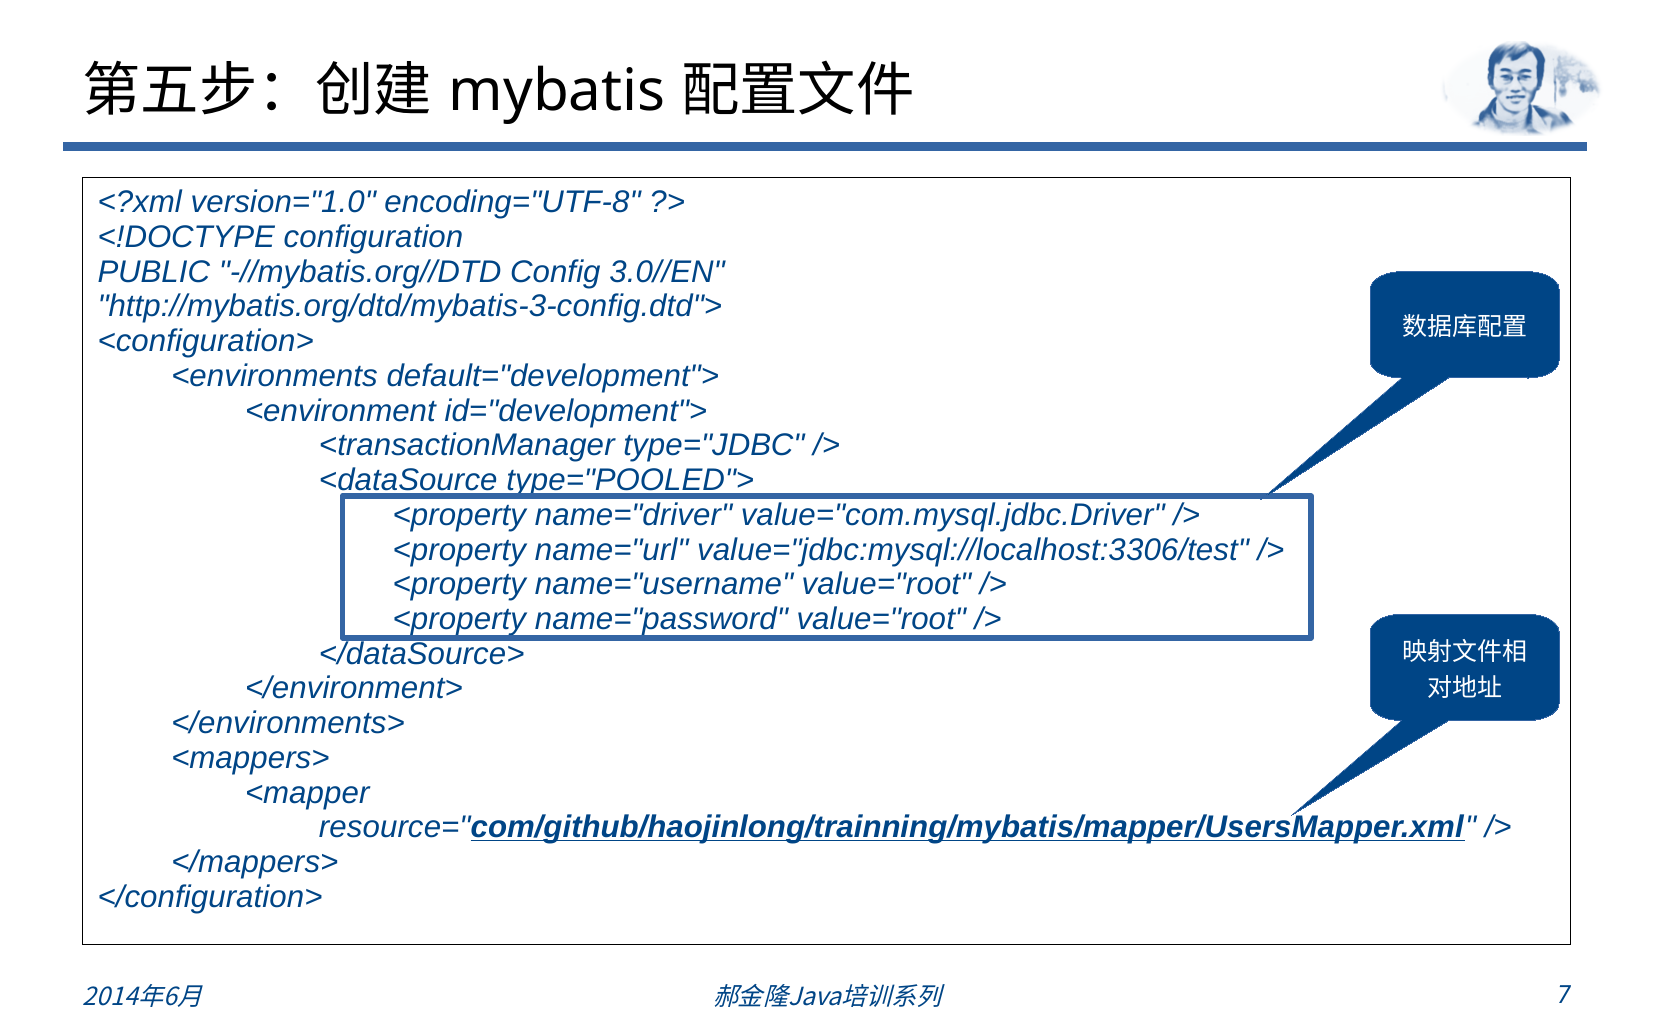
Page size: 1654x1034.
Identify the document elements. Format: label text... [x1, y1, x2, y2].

title 第五步：创建mybatis配置文件 [82, 41, 1571, 130]
text_box 数据库配置 [1260, 271, 1560, 500]
text_box <?xml version="1.0" encoding="UTF-8" ?> <!DOCTYPE configuration PUBLIC "-//mybatis.org//DTD Config 3.0//EN" "http://mybatis.org/dtd/mybatis-3-config.dtd"> <configuration> <environments default="development"> <environment id="development"> <transactionManager type="JDBC" /> <dataSource type="POOLED"> <property name="driver" value="com.mysql.jdbc.Driver" /> <property name="url" value="jdbc:mysql://localhost:3306/test" /> <property name="username" value="root" /> <property name="password" value="root" /> </dataSource> </environment> </environments> <mappers> <mapper resource="com/github/haojinlong/trainning/mybatis/mapper/UsersMapper.xml" /> </mappers> </configuration> [82, 177, 1571, 945]
picture [1440, 41, 1604, 136]
text_box 映射文件相对地址 [1291, 614, 1560, 816]
